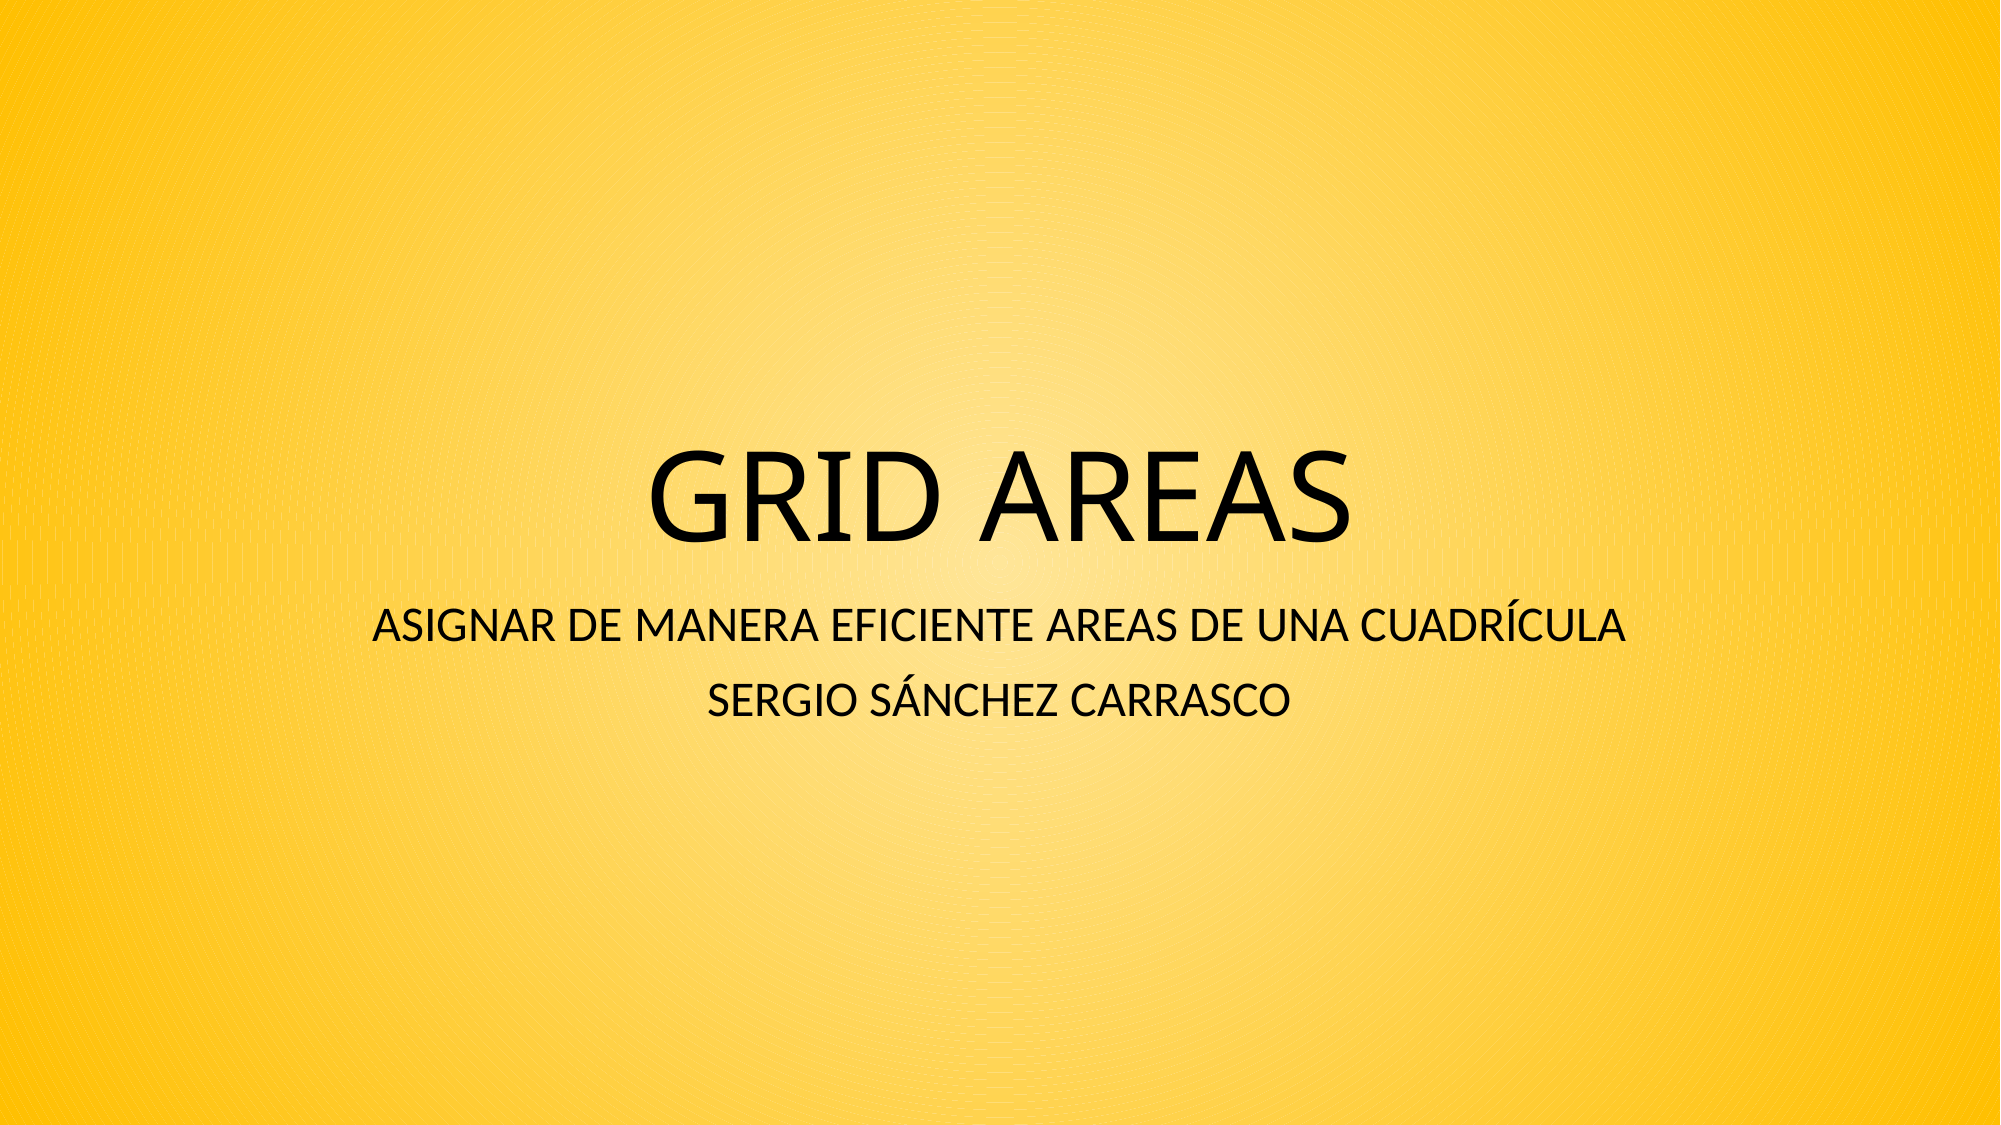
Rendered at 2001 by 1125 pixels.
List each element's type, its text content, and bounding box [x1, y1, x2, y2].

subtitle ASIGNAR DE MANERA EFICIENTE AREAS DE UNA CUADRÍCULA SERGIO SÁNCHEZ CARRASCO [249, 590, 1750, 863]
title GRID AREAS [249, 184, 1750, 576]
